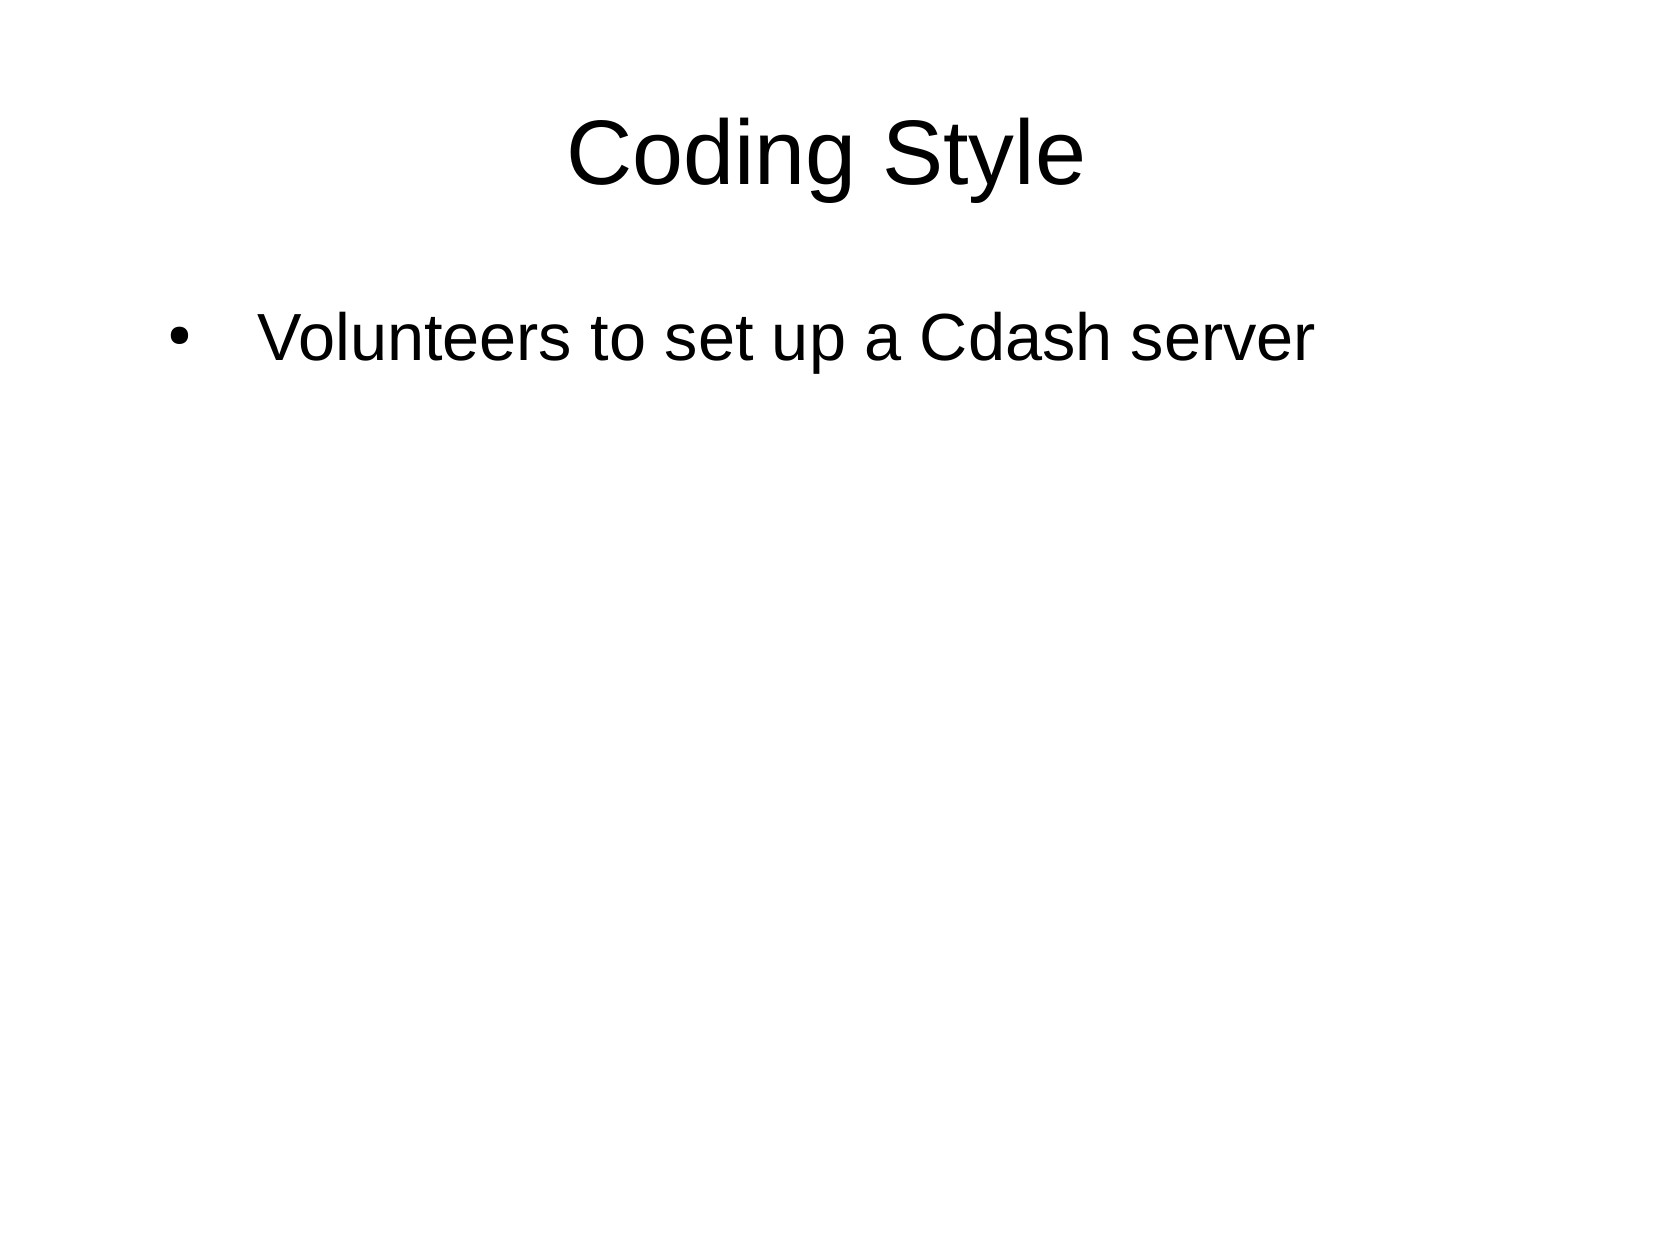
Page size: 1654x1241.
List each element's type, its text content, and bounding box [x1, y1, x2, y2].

list Volunteers to set up a Cdash server [150, 300, 1509, 898]
title Coding Style [82, 49, 1571, 257]
